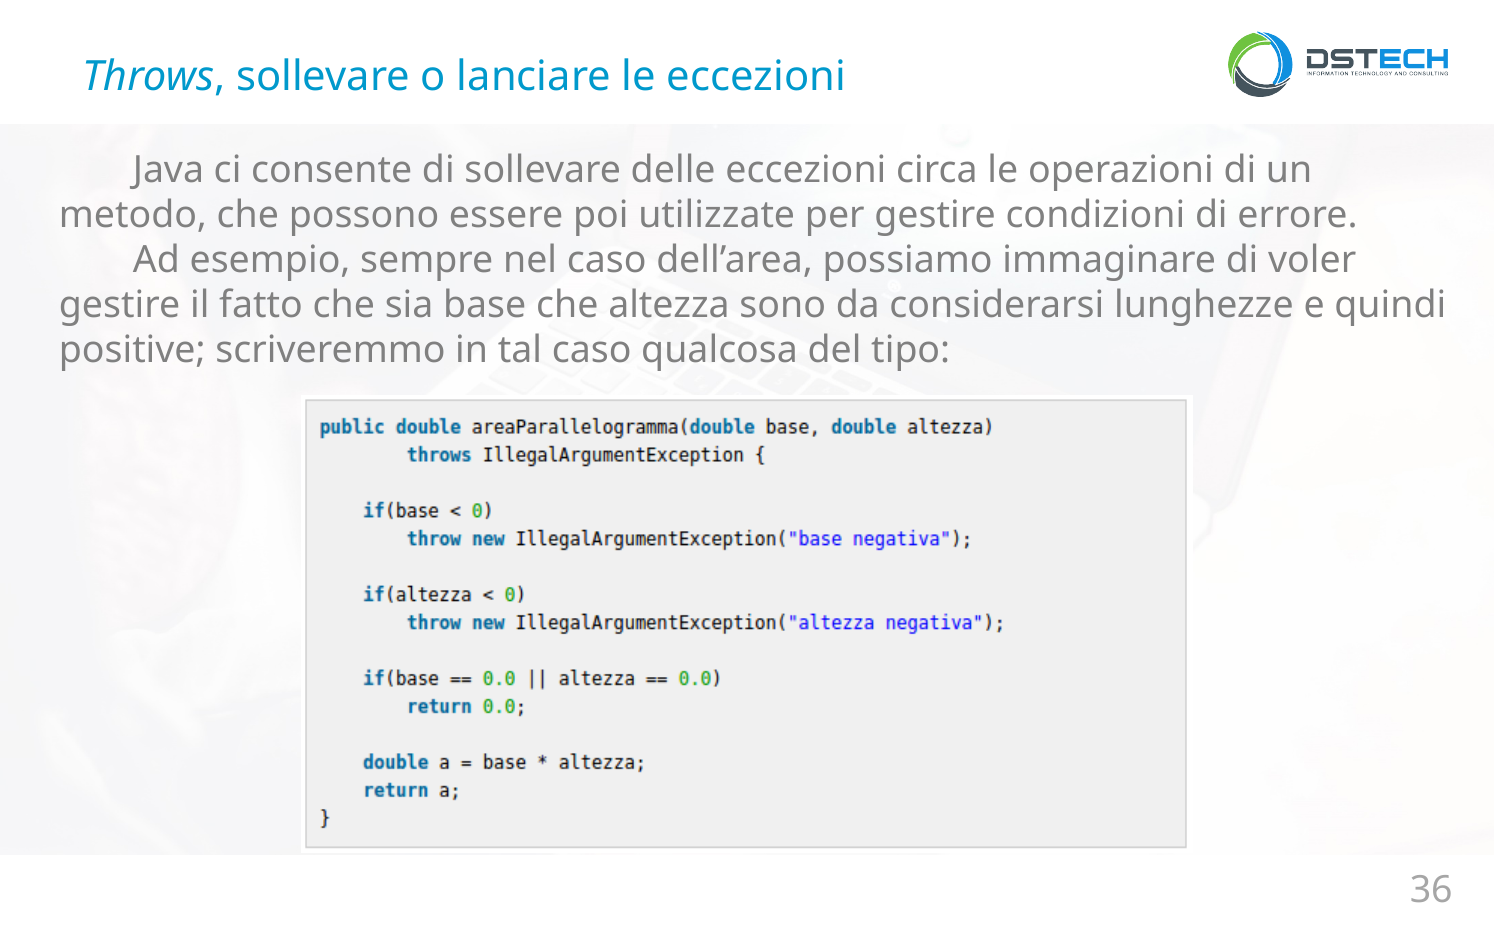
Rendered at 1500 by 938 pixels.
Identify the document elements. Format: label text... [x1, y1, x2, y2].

picture [0, 124, 1494, 855]
text_box Java ci consente di sollevare delle eccezioni circa le operazioni di un metodo, che possono essere poi utilizzate per gestire condizioni di errore. Ad esempio, sempre nel caso dell’area, possiamo immaginare di voler gestire il fatto che sia base che altezza sono da considerarsi lunghezze e quindi positive; scriveremmo in tal caso qualcosa del tipo: [59, 145, 1465, 871]
text_box 36 [1358, 871, 1460, 910]
picture [1228, 31, 1448, 97]
picture [301, 395, 1193, 853]
text_box Throws, sollevare o lanciare le eccezioni [67, 41, 1229, 107]
